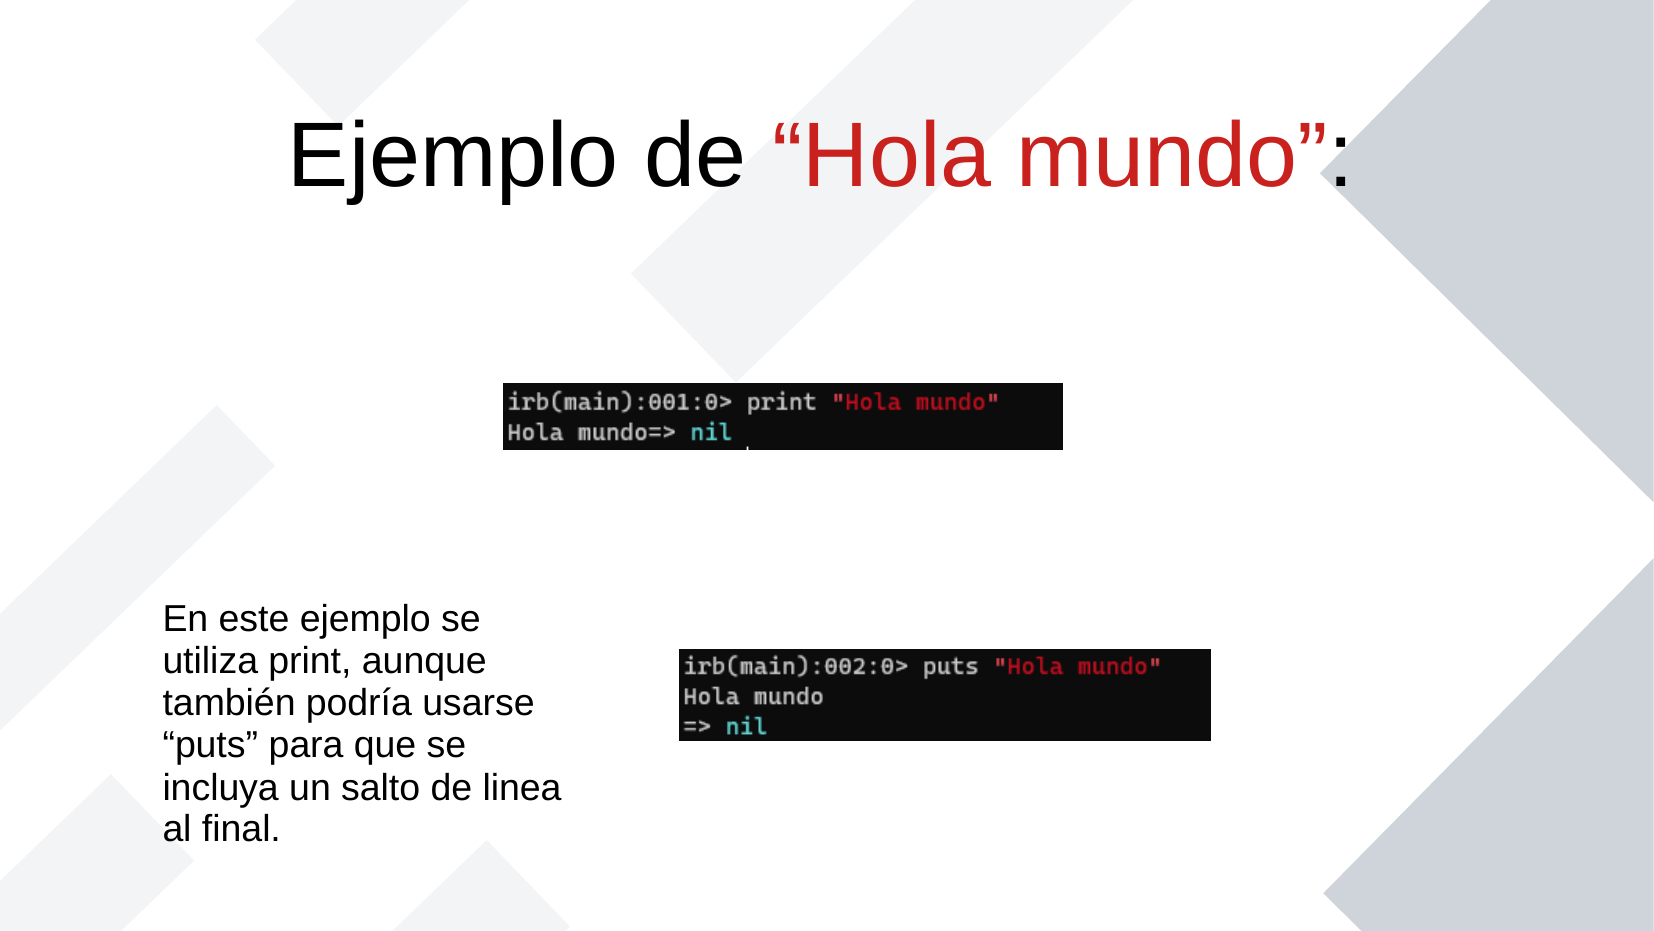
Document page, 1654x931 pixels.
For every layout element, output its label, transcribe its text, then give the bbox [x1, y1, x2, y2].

picture [503, 383, 1063, 450]
picture [679, 649, 1211, 741]
text_box En este ejemplo se utiliza print, aunque también podría usarse “puts” para que se incluya un salto de linea al final. [147, 590, 591, 858]
title Ejemplo de “Hola mundo”: [76, 76, 1565, 233]
